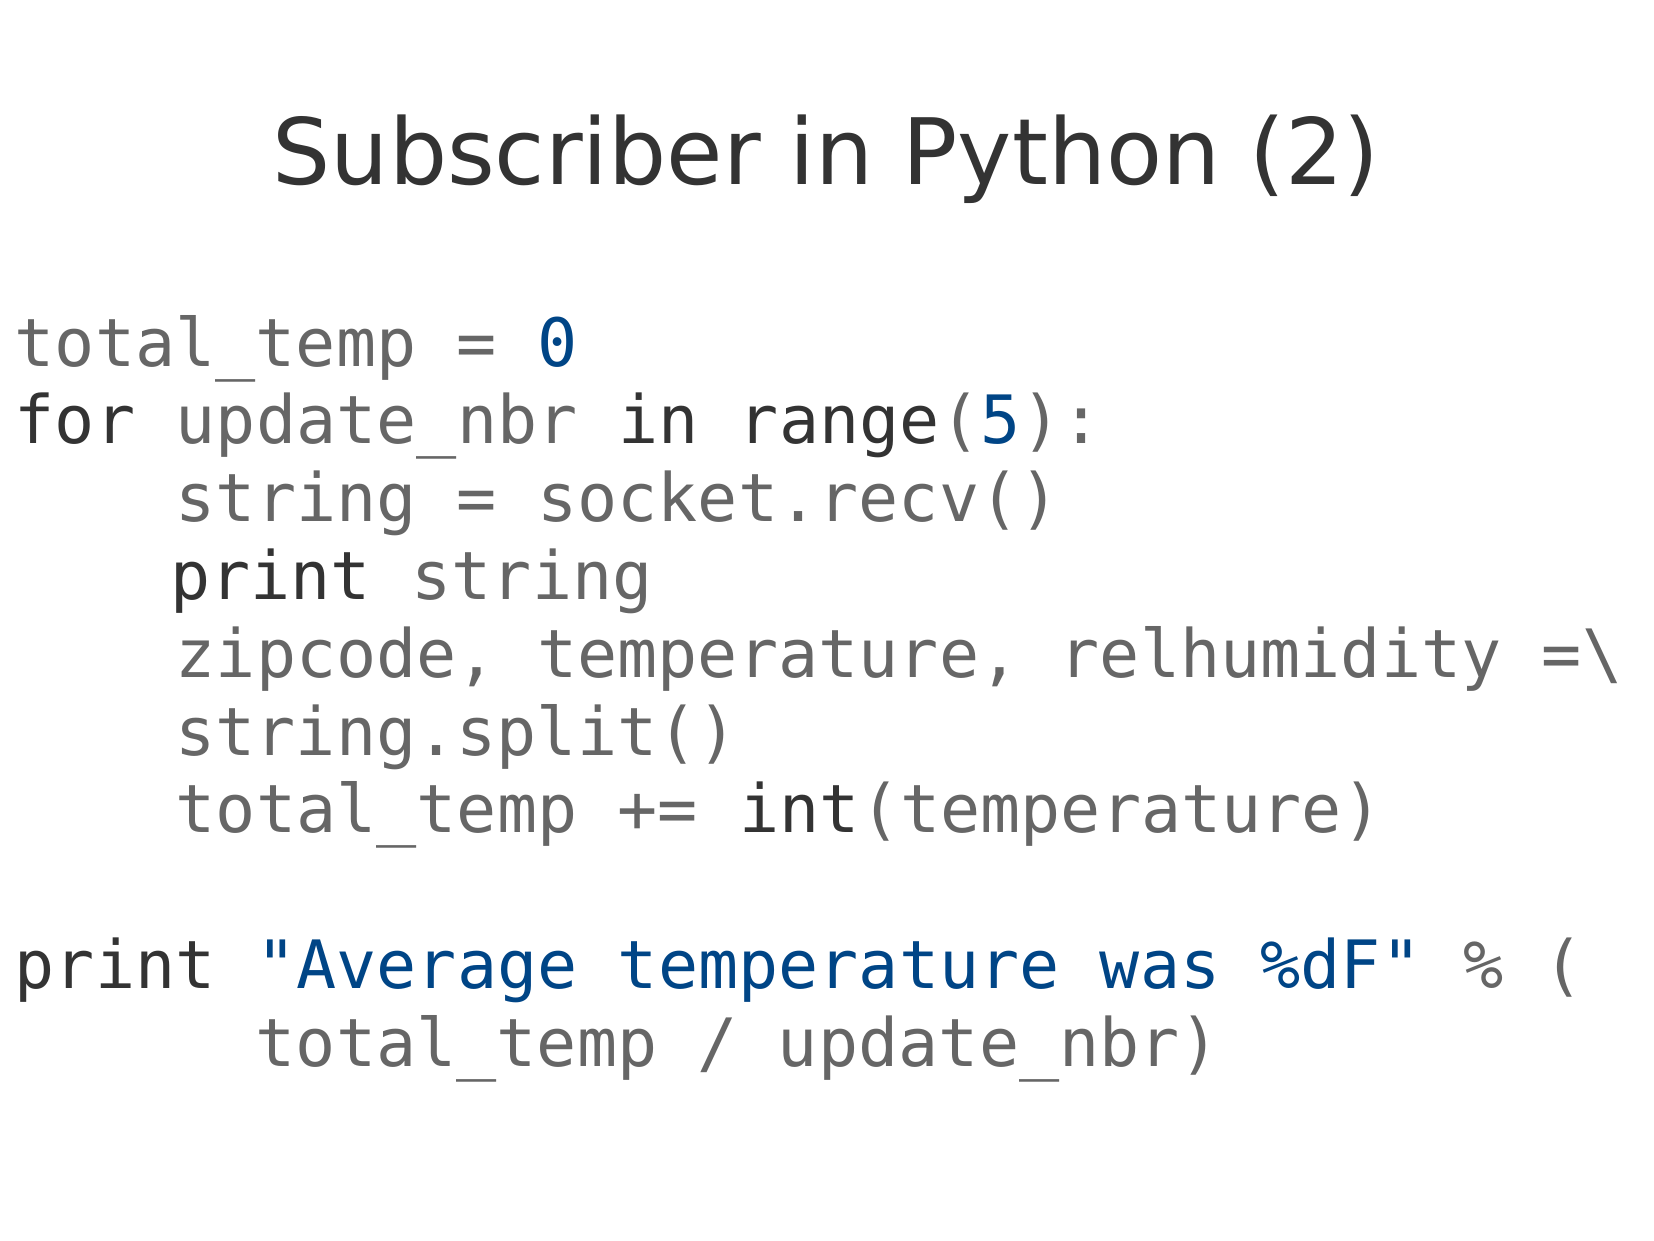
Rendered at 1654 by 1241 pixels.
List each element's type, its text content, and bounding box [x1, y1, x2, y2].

text_box total_temp = 0 for update_nbr in range(5): string = socket.recv() print string zipcode, temperature, relhumidity =\ string.split() total_temp += int(temperature) print "Average temperature was %dF" % ( total_temp / update_nbr) [0, 219, 1654, 1090]
title Subscriber in Python (2) [82, 49, 1571, 219]
